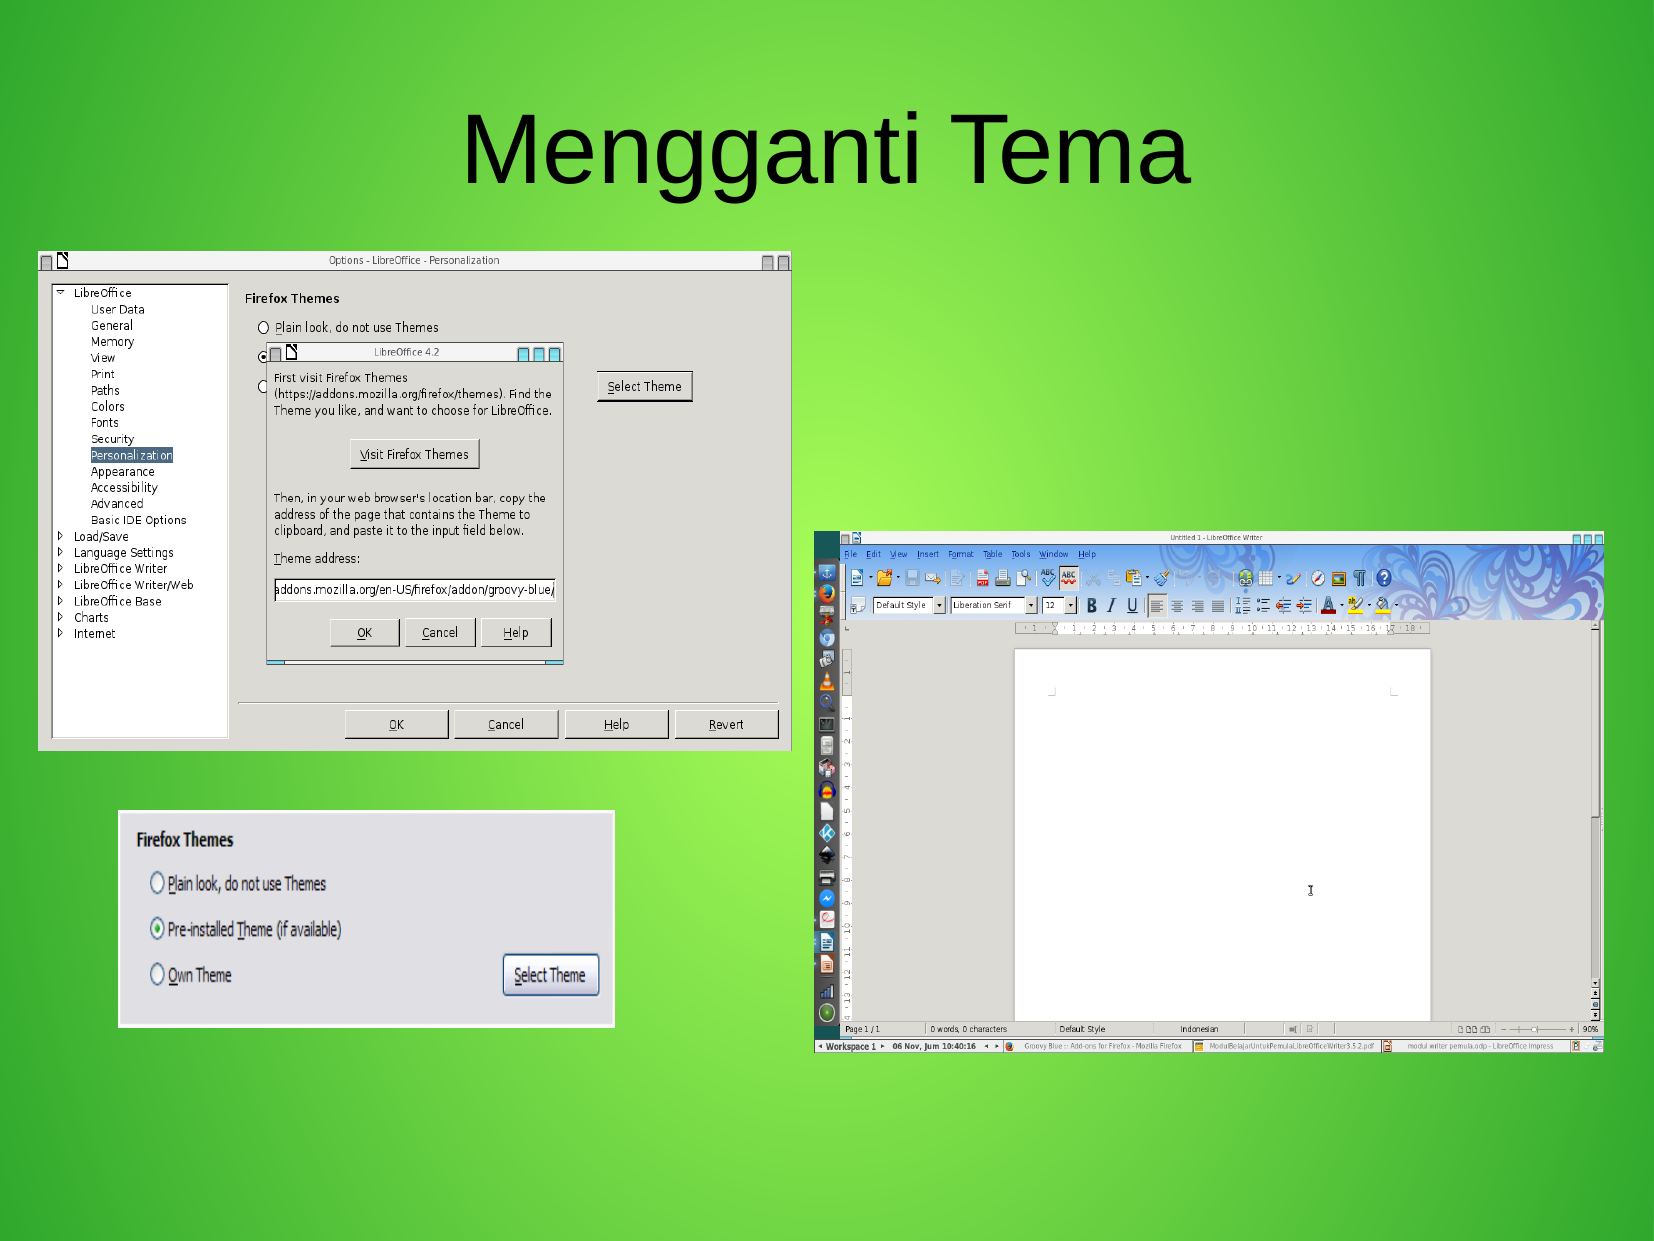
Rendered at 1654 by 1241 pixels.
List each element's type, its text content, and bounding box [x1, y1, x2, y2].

title Mengganti Tema [82, 47, 1571, 252]
picture [38, 251, 792, 751]
picture [814, 531, 1604, 1053]
picture [118, 810, 615, 1028]
